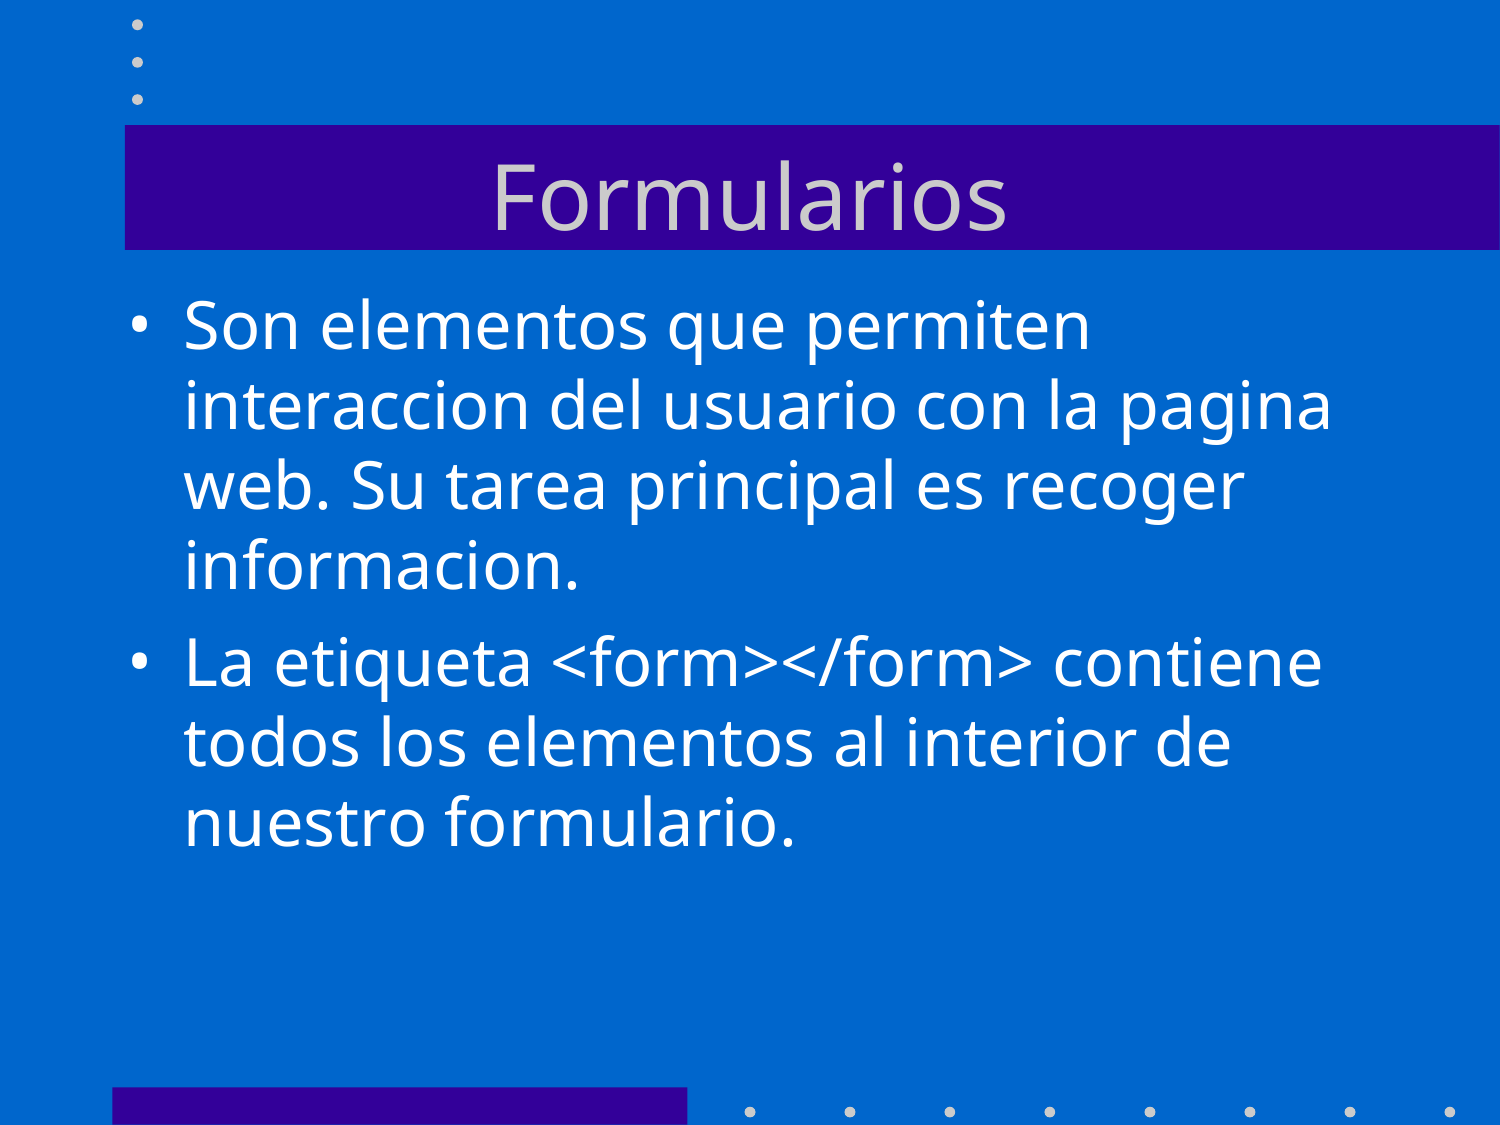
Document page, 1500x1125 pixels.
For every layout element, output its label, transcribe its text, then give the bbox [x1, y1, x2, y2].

list Son elementos que permiten interaccion del usuario con la pagina web. Su tarea principal es recoger informacion. La etiqueta <form></form> contiene todos los elementos al interior de nuestro formulario. [112, 275, 1425, 951]
title Formularios [112, 99, 1388, 275]
